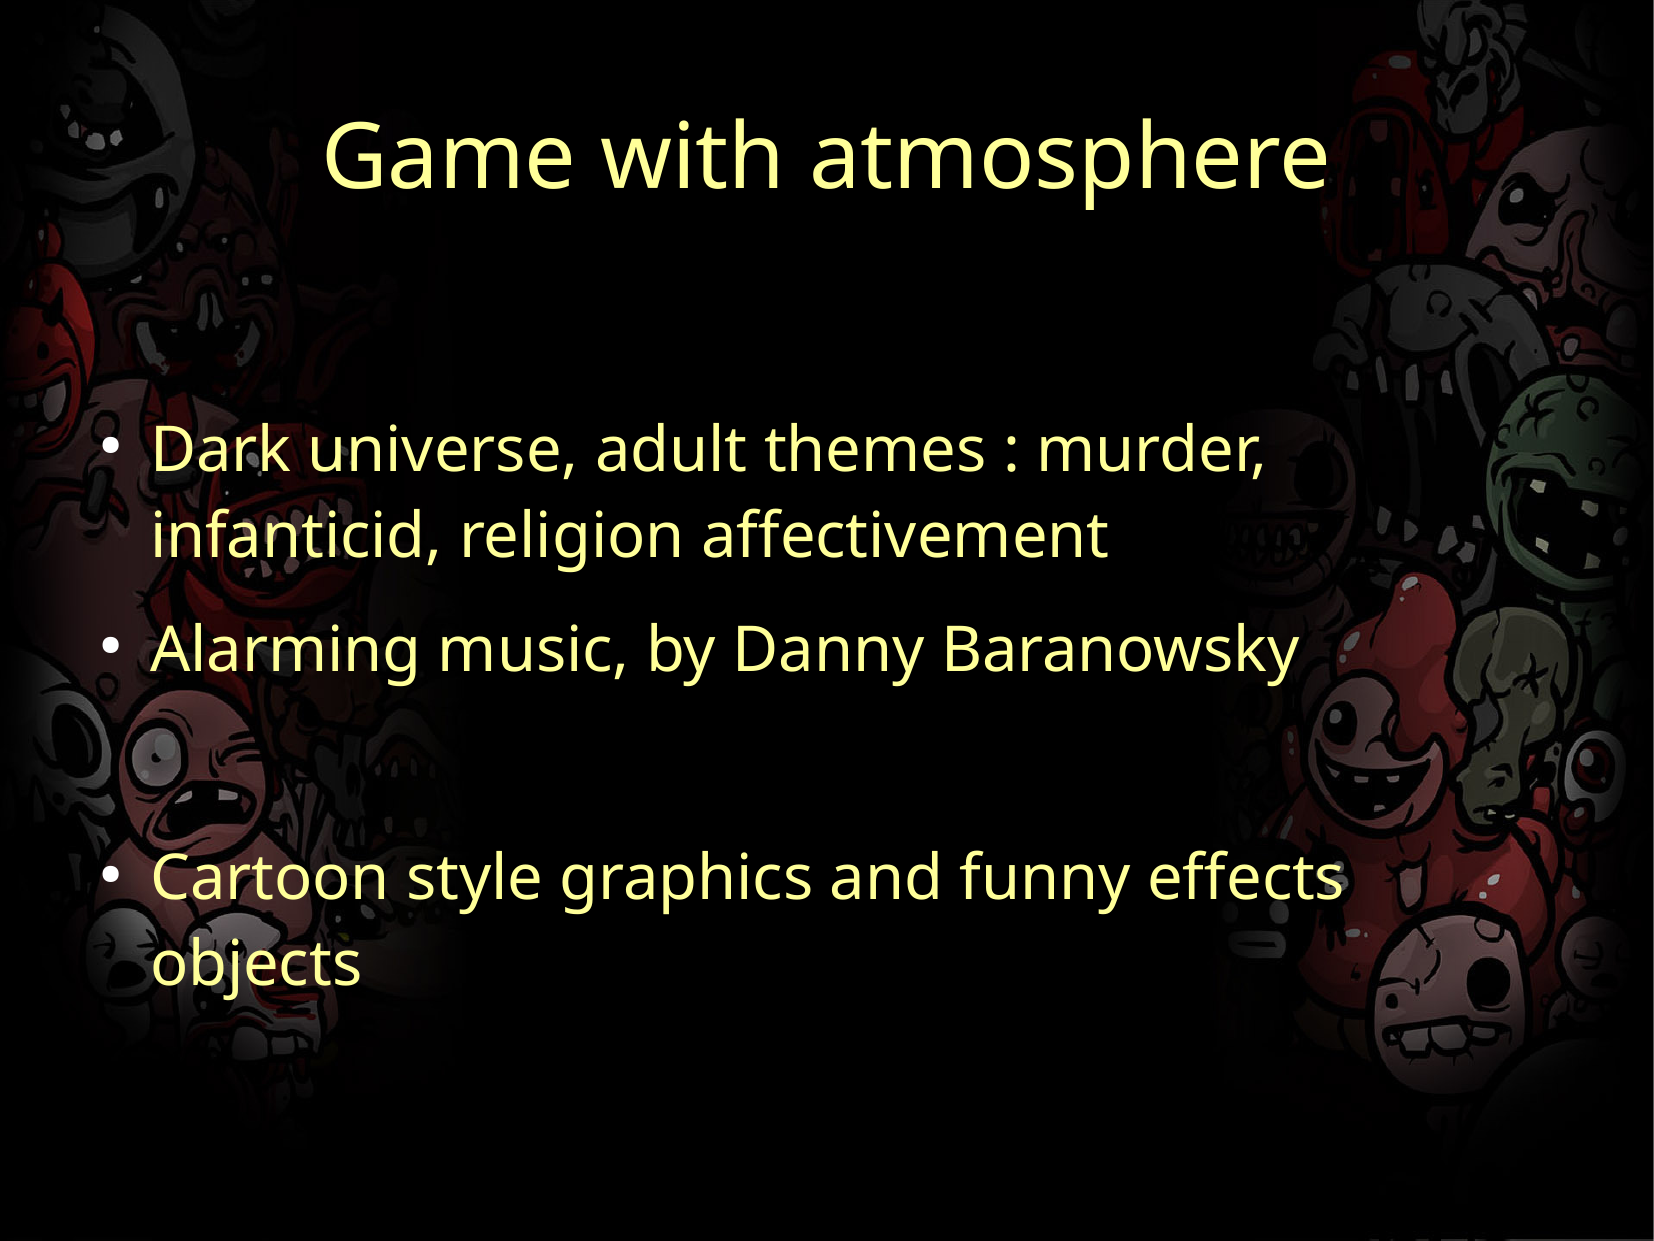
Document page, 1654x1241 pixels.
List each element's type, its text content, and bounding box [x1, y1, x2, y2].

picture [0, 0, 1654, 1241]
title Game with atmosphere [82, 49, 1571, 257]
list Dark universe, adult themes : murder, infanticid, religion affectivement Alarming music, by Danny Baranowsky Cartoon style graphics and funny effects objects [82, 290, 1571, 1010]
